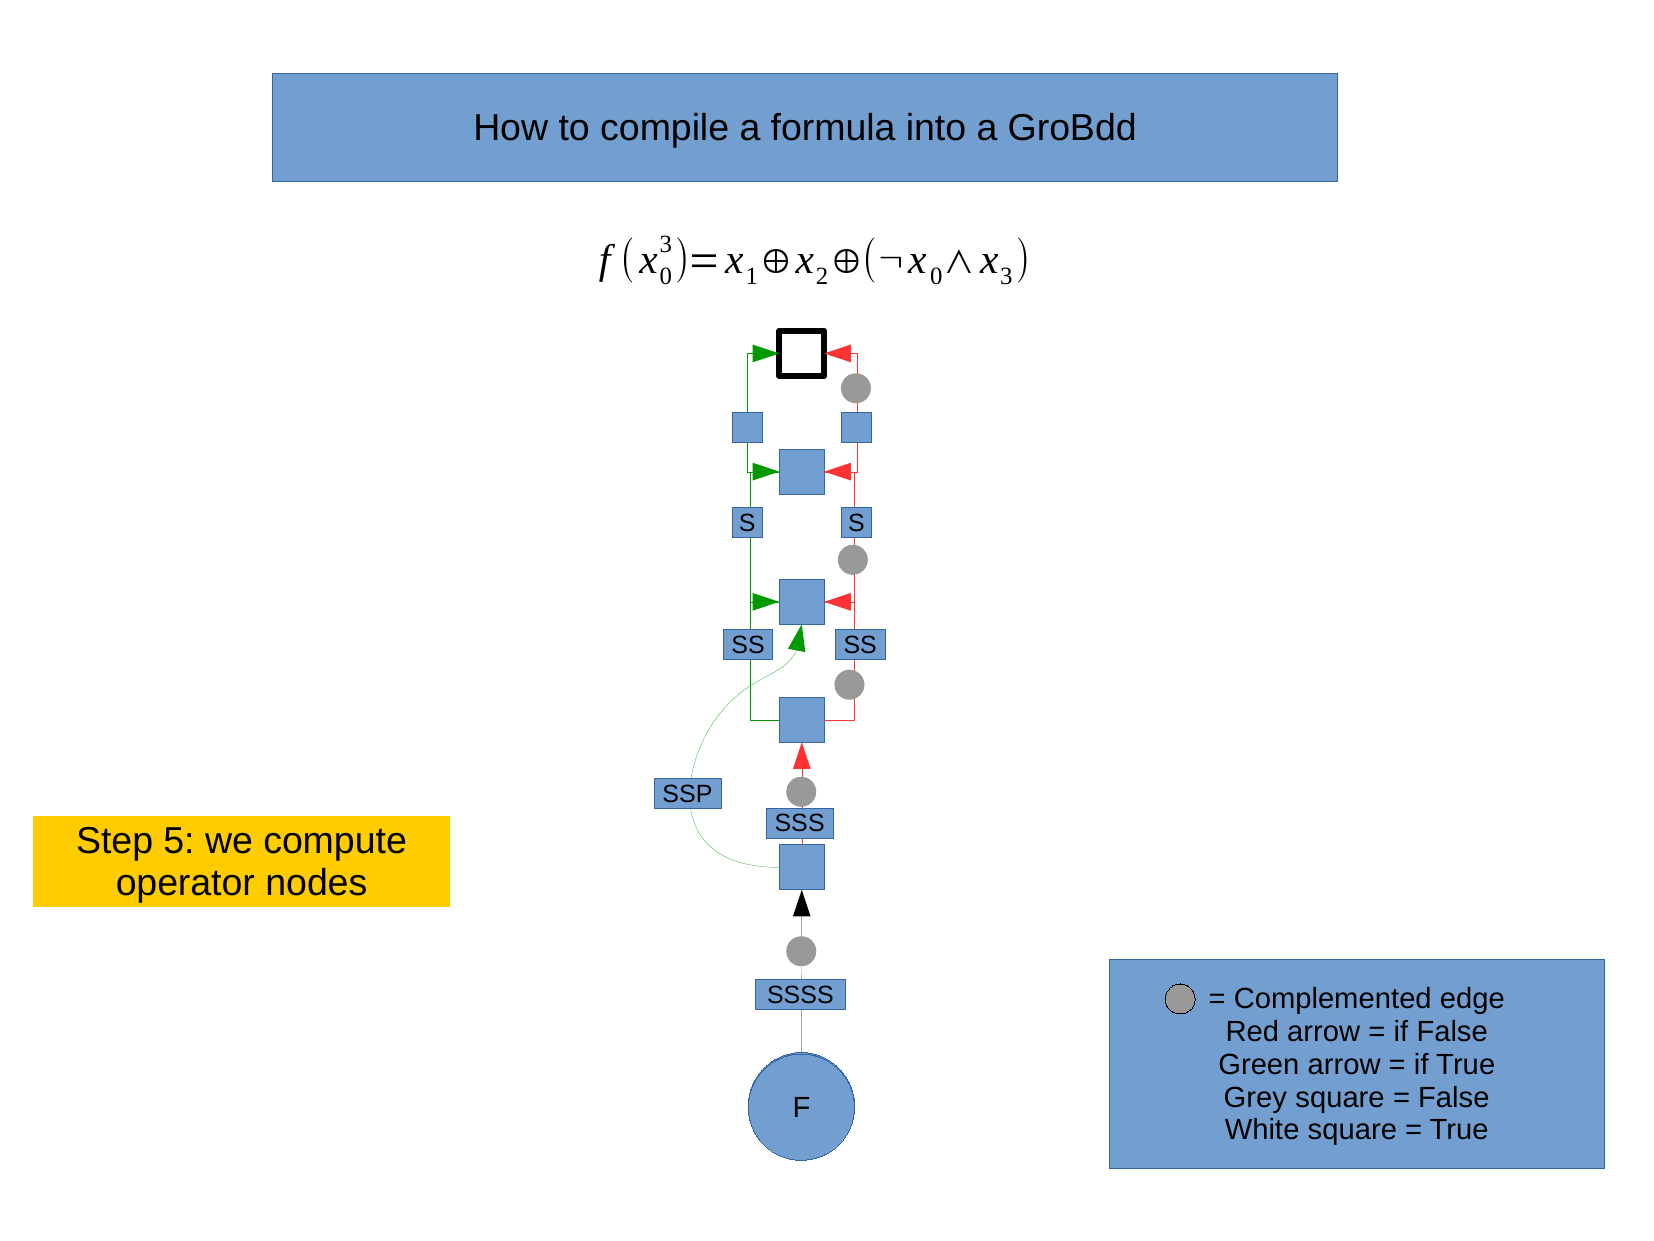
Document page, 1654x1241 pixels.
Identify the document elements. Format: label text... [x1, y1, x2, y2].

text_box How to compile a formula into a GroBdd [272, 73, 1338, 182]
text_box = Complemented edge Red arrow = if False Green arrow = if True Grey square = False White square = True [1109, 959, 1605, 1169]
text_box S [732, 507, 763, 538]
text_box [732, 412, 763, 443]
text_box SSP [654, 778, 722, 809]
text_box [786, 776, 817, 807]
text_box [779, 697, 825, 743]
text_box [1165, 983, 1196, 1014]
text_box [834, 669, 865, 700]
text_box Step 5: we compute operator nodes [33, 816, 450, 907]
text_box [837, 544, 868, 575]
text_box F [748, 1054, 855, 1161]
text_box S [841, 507, 872, 538]
text_box [841, 412, 872, 443]
text_box SSS [766, 808, 834, 839]
chart [590, 231, 1036, 289]
text_box SSSS [755, 979, 846, 1010]
text_box [779, 449, 825, 495]
text_box [779, 579, 825, 625]
text_box [786, 936, 817, 967]
text_box SS [723, 629, 773, 660]
text_box SS [835, 629, 886, 660]
text_box [840, 373, 871, 404]
text_box [779, 844, 825, 890]
text_box [779, 330, 825, 376]
